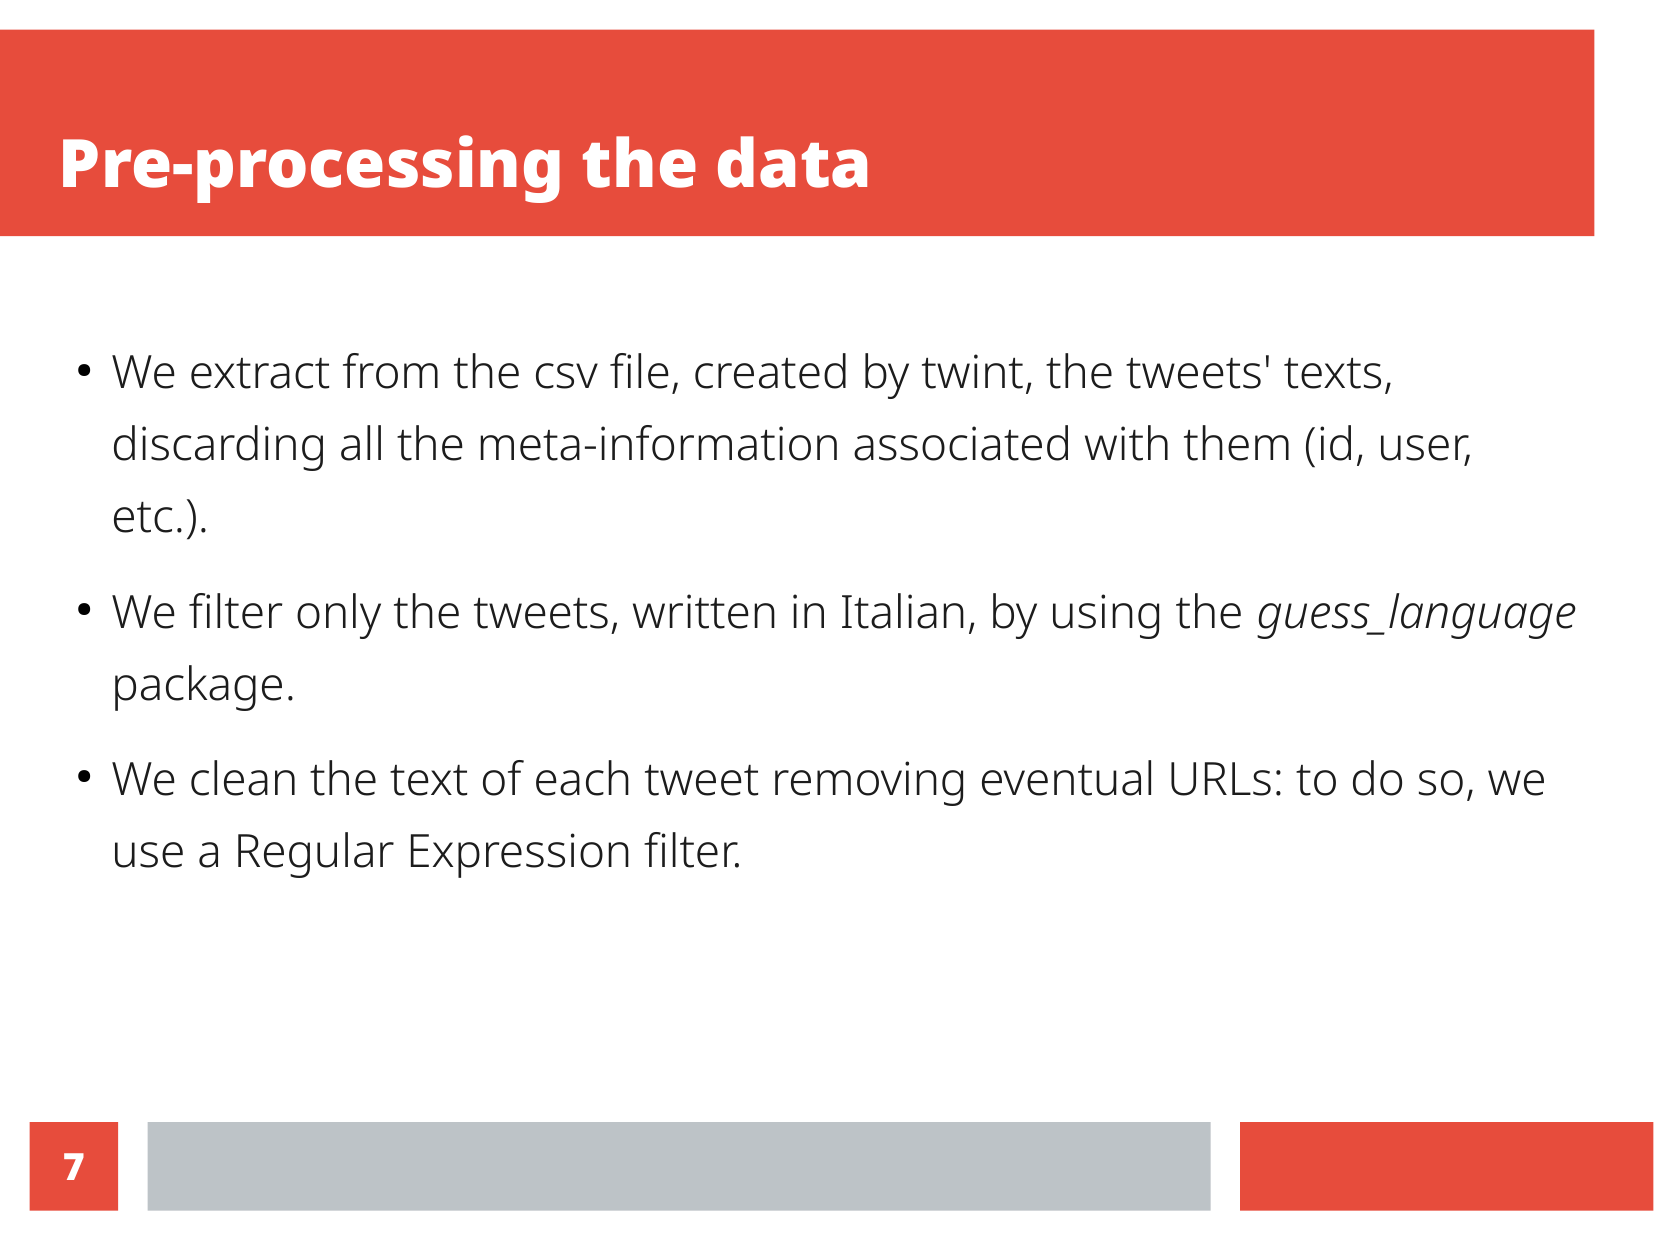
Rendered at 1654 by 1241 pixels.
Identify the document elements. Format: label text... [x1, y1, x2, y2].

title Pre-processing the data [59, 59, 1595, 207]
text_box We extract from the csv file, created by twint, the tweets' texts, discarding all the meta-information associated with them (id, user, etc.). We filter only the tweets, written in Italian, by using the guess_language package. We clean the text of each tweet removing eventual URLs: to do so, we use a Regular Expression filter. [76, 330, 1582, 934]
